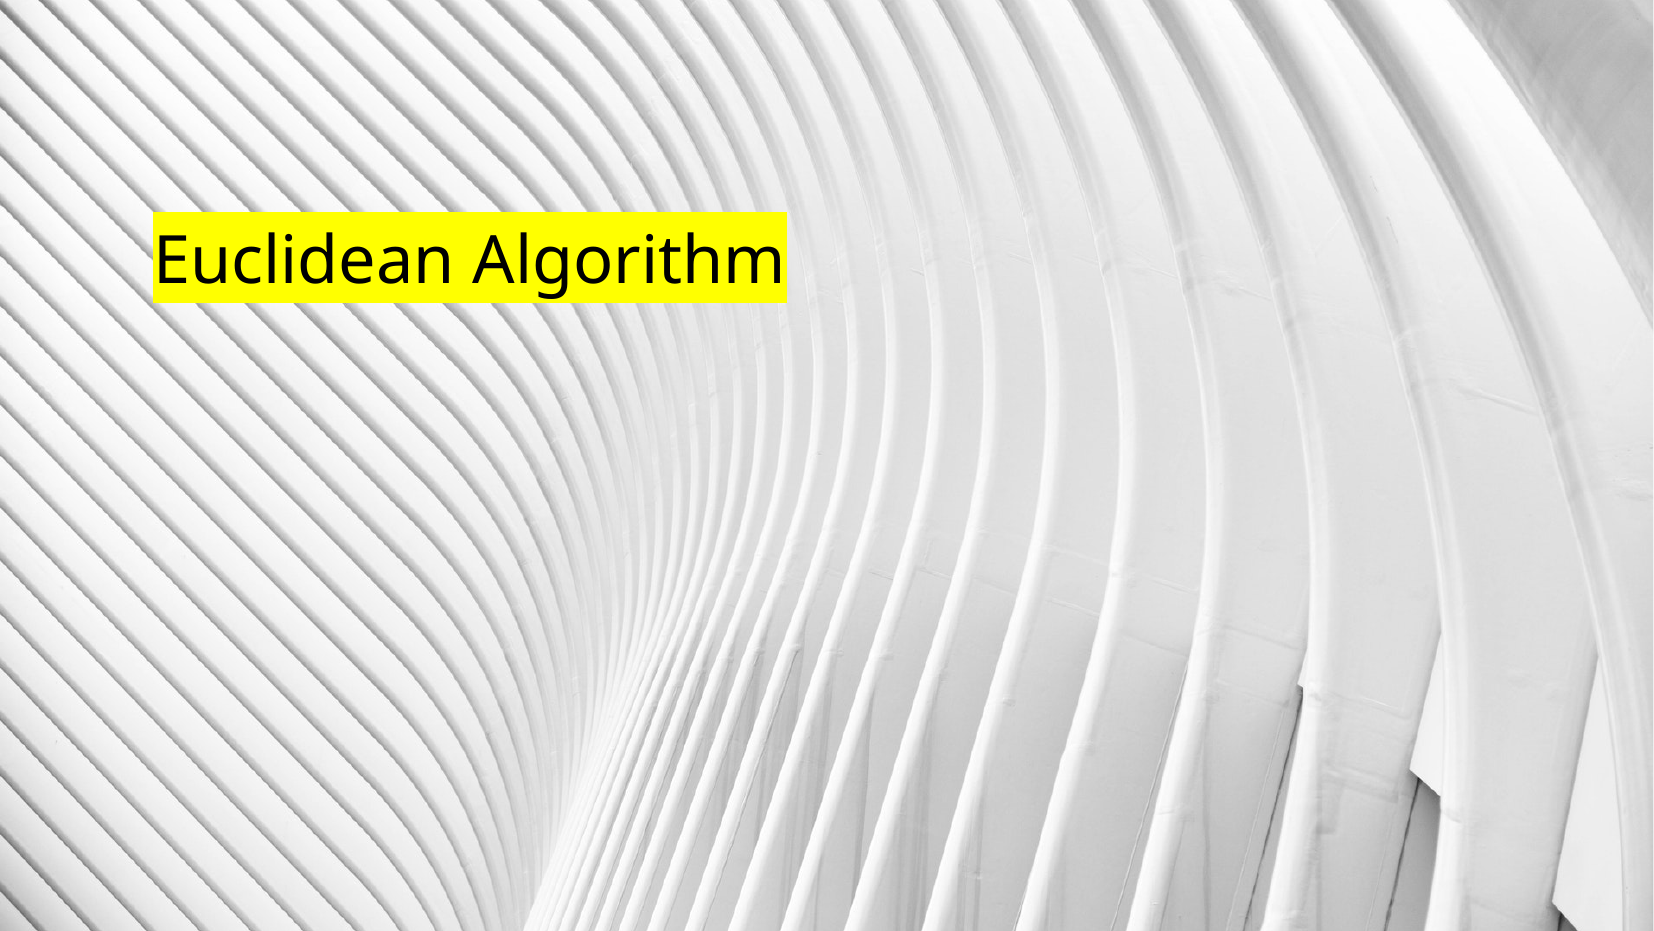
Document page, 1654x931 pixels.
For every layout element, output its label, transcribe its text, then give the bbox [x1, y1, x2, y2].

picture [0, 0, 1654, 931]
list Euclidean Algorithm [82, 217, 1571, 839]
